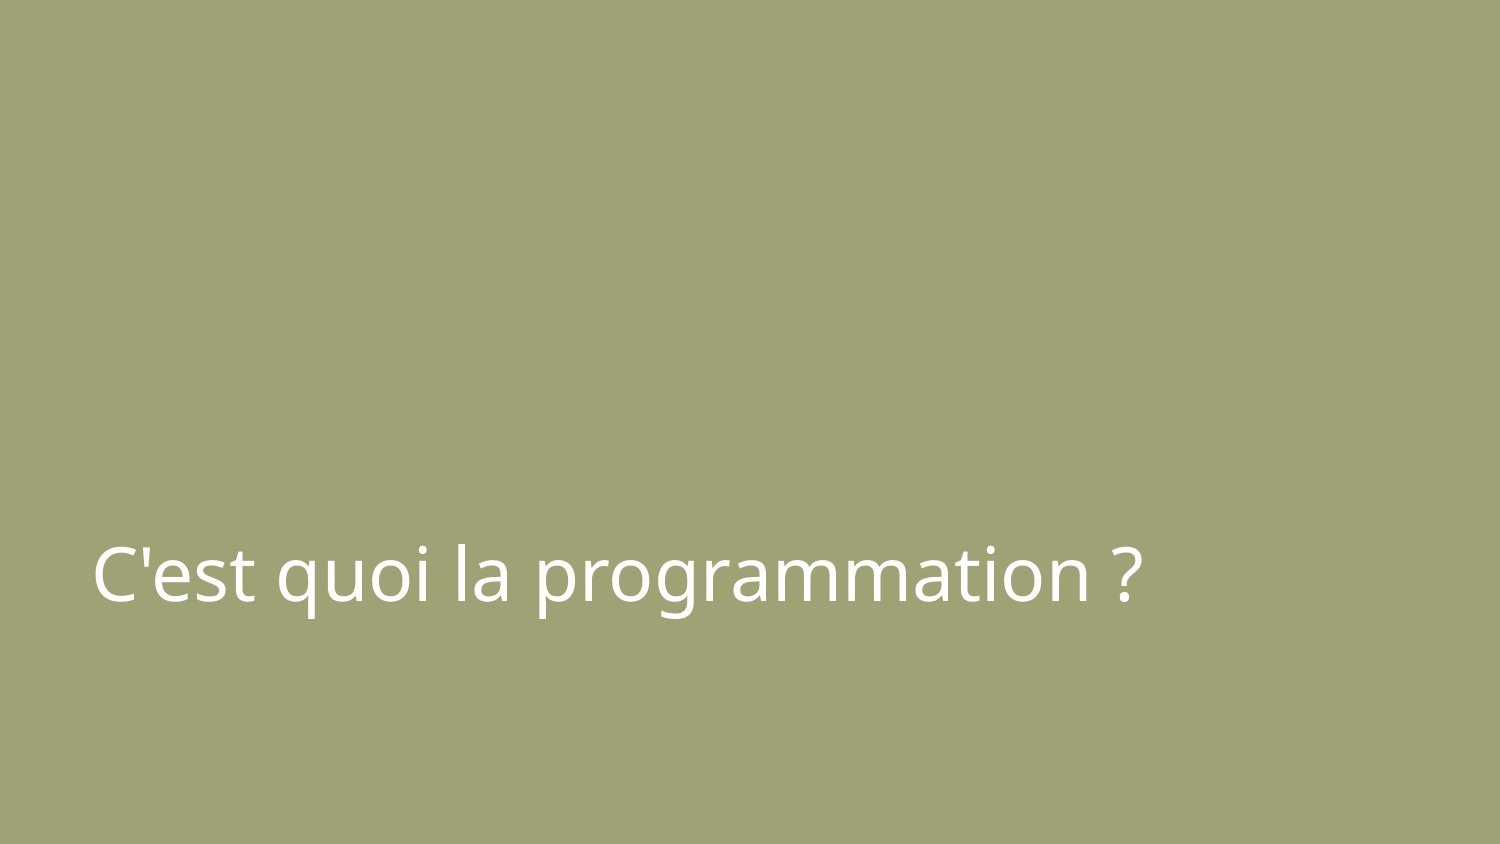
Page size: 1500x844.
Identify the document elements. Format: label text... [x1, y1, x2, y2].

text_box C'est quoi la programmation ? [76, 488, 1341, 655]
